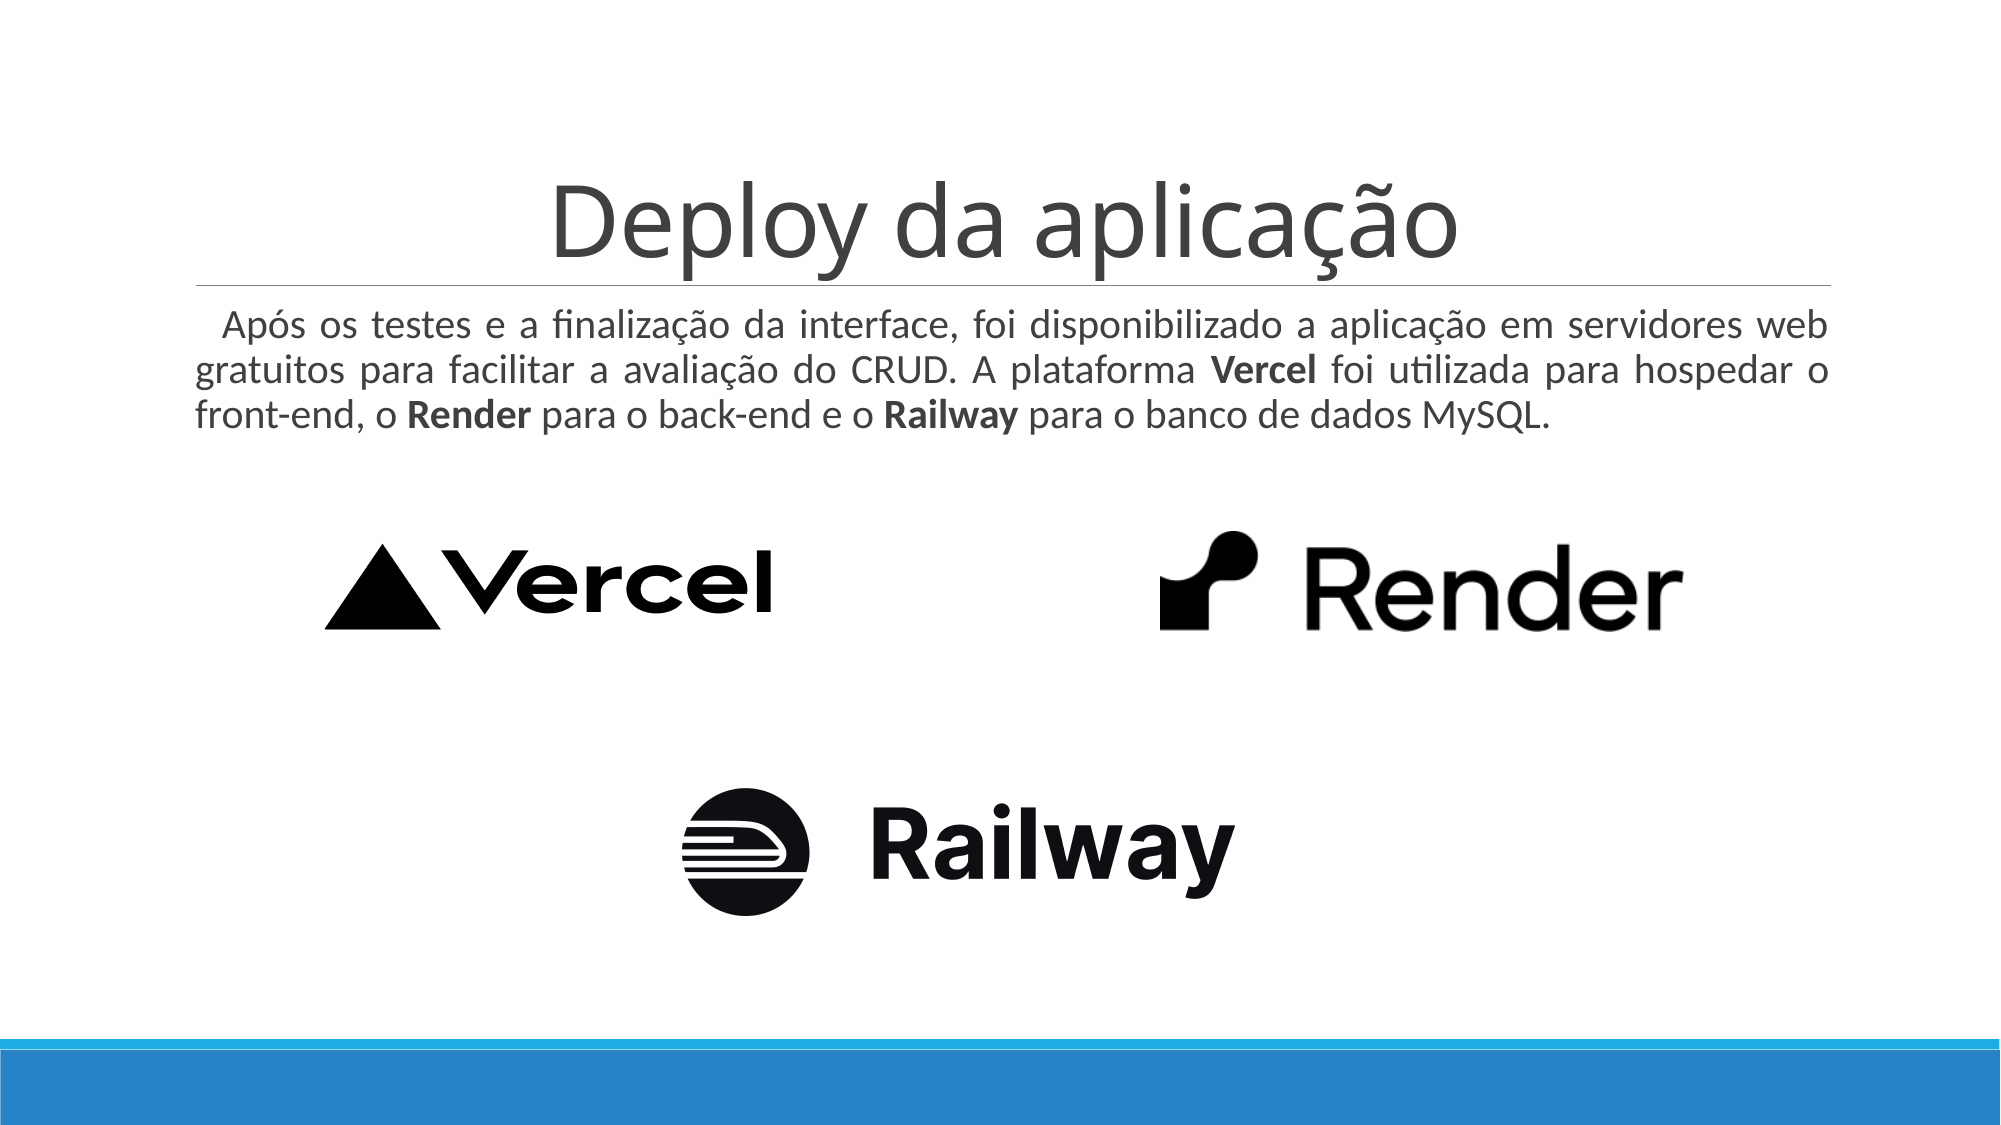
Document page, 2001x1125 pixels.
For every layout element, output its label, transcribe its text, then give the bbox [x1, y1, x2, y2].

picture [324, 472, 771, 709]
title Deploy da aplicação [180, 47, 1830, 285]
picture [1160, 531, 1684, 632]
list Após os testes e a finalização da interface, foi disponibilizado a aplicação em servidores web gratuitos para facilitar a avaliação do CRUD. A plataforma Vercel foi utilizada para hospedar o front-end, o Render para o back-end e o Railway para o banco de dados MySQL. [180, 295, 1830, 956]
picture [624, 759, 1300, 945]
